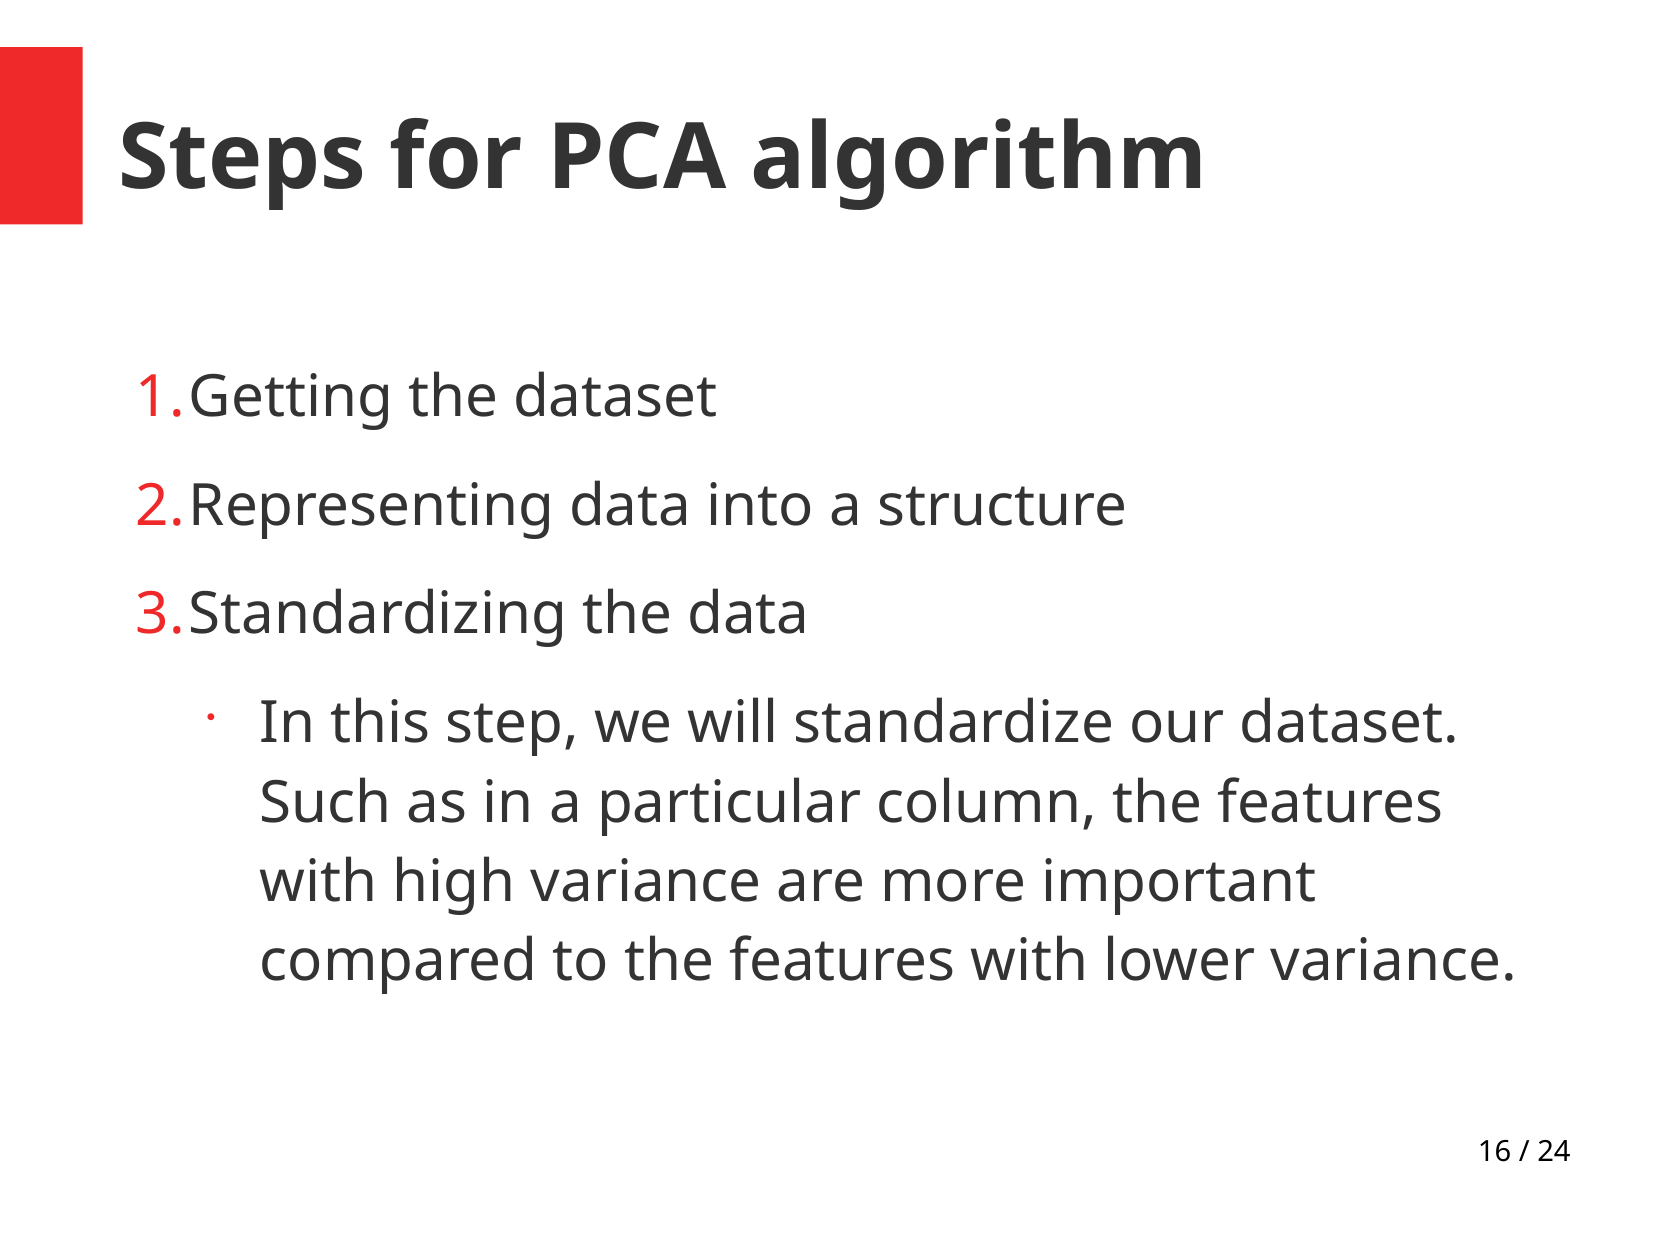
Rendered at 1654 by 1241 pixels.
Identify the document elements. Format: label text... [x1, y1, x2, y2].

list Getting the dataset Representing data into a structure Standardizing the data In this step, we will standardize our dataset. Such as in a particular column, the features with high variance are more important compared to the features with lower variance. [118, 354, 1536, 1074]
title Steps for PCA algorithm [118, 49, 1571, 257]
